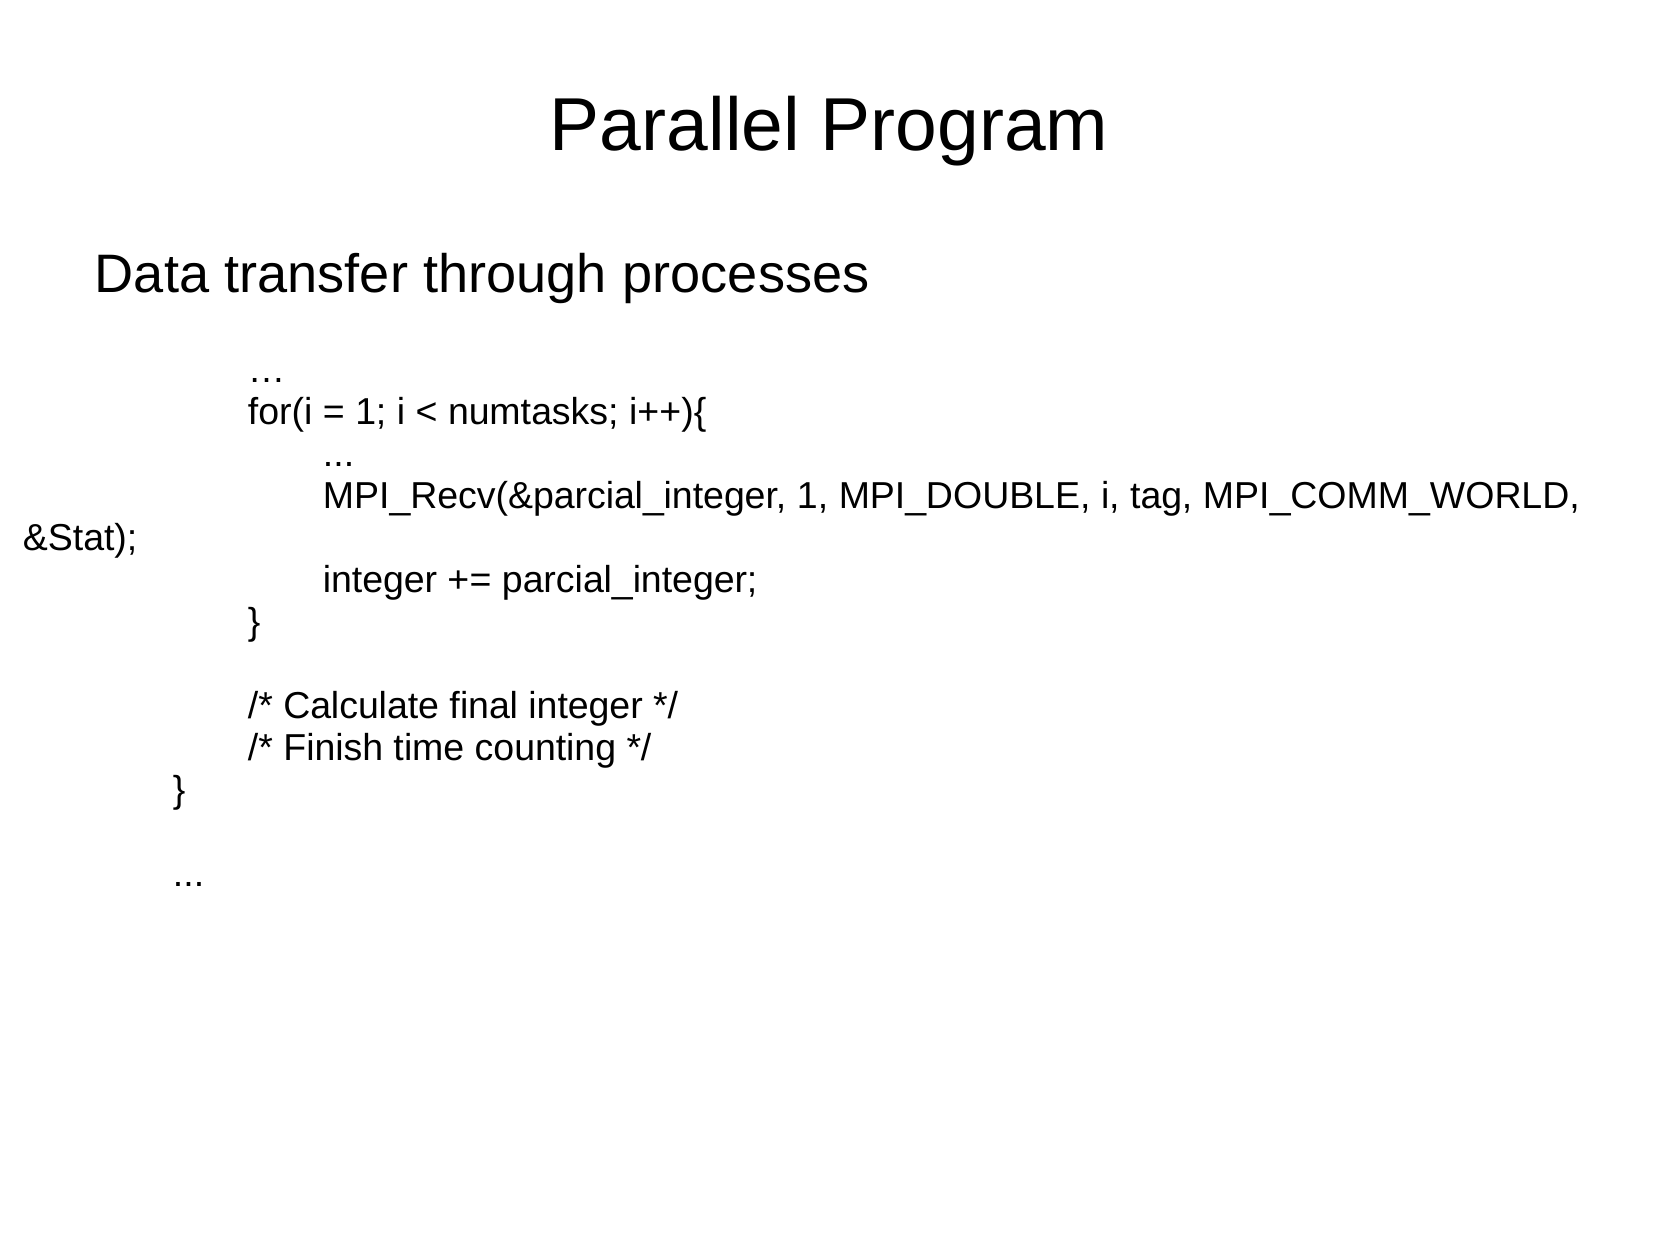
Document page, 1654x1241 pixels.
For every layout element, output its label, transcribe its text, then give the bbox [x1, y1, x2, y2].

text_box Data transfer through processes [4, 216, 1654, 316]
text_box … for(i = 1; i < numtasks; i++){ ... MPI_Recv(&parcial_integer, 1, MPI_DOUBLE, i, tag, MPI_COMM_WORLD, &Stat); integer += parcial_integer; } /* Calculate final integer */ /* Finish time counting */ } ... [8, 340, 1654, 1135]
text_box Parallel Program [4, 75, 1654, 174]
